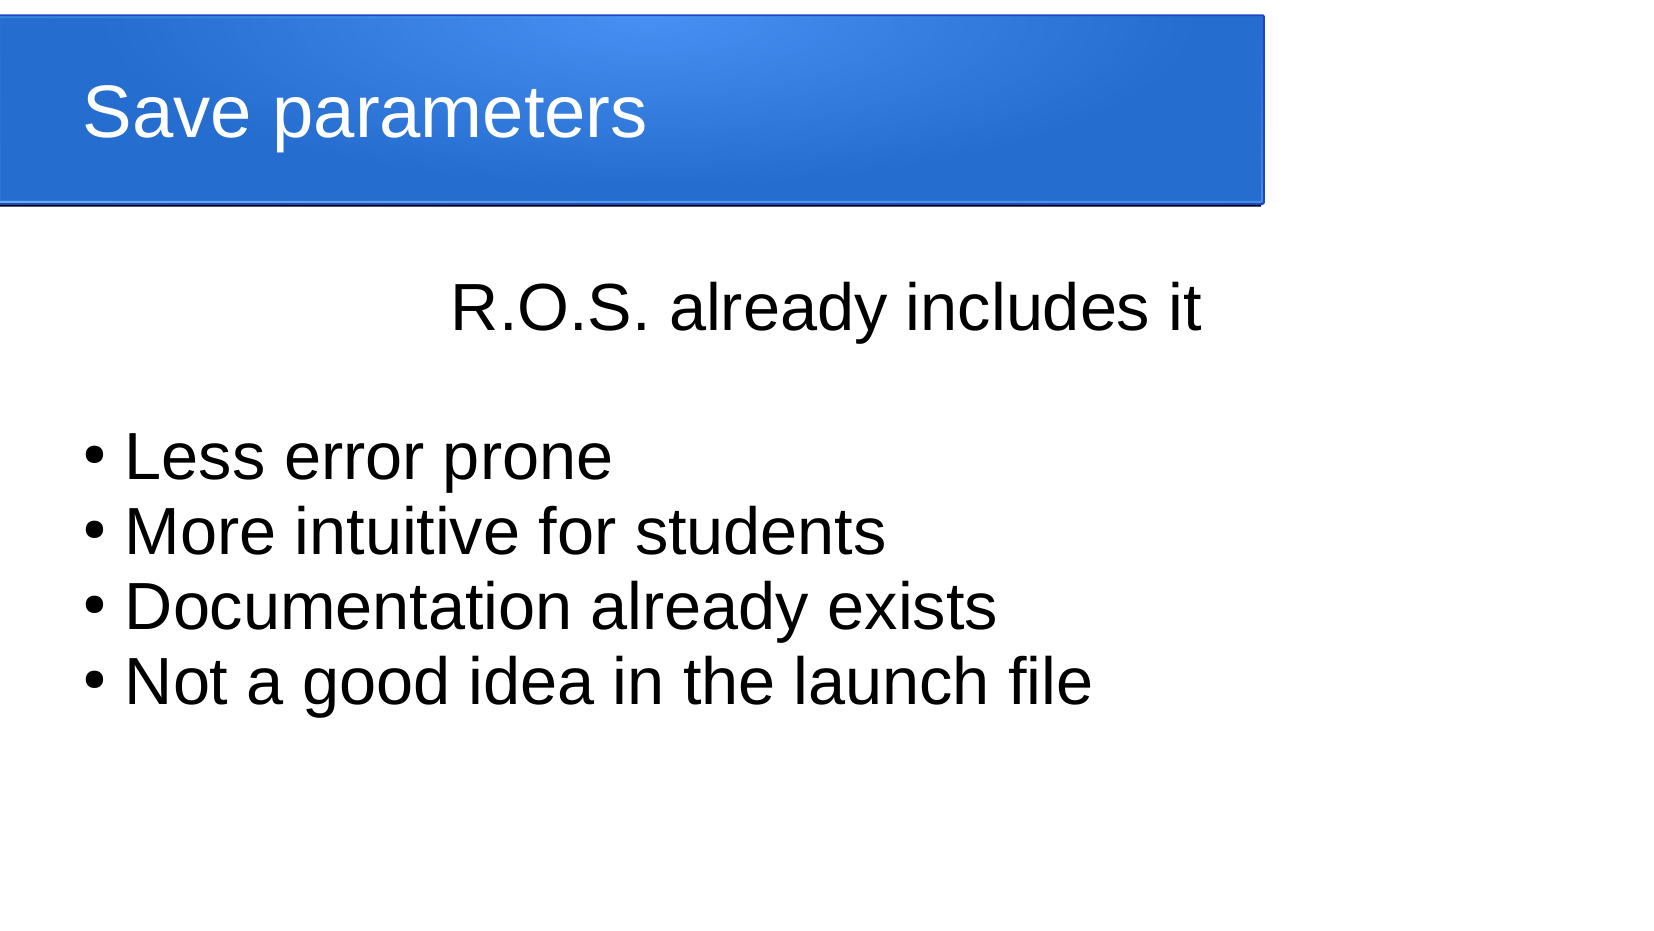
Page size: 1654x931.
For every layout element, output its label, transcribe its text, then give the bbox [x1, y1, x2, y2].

subtitle R.O.S. already includes it Less error prone More intuitive for students Documentation already exists Not a good idea in the launch file [82, 224, 1571, 764]
title Save parameters [82, 35, 1235, 189]
